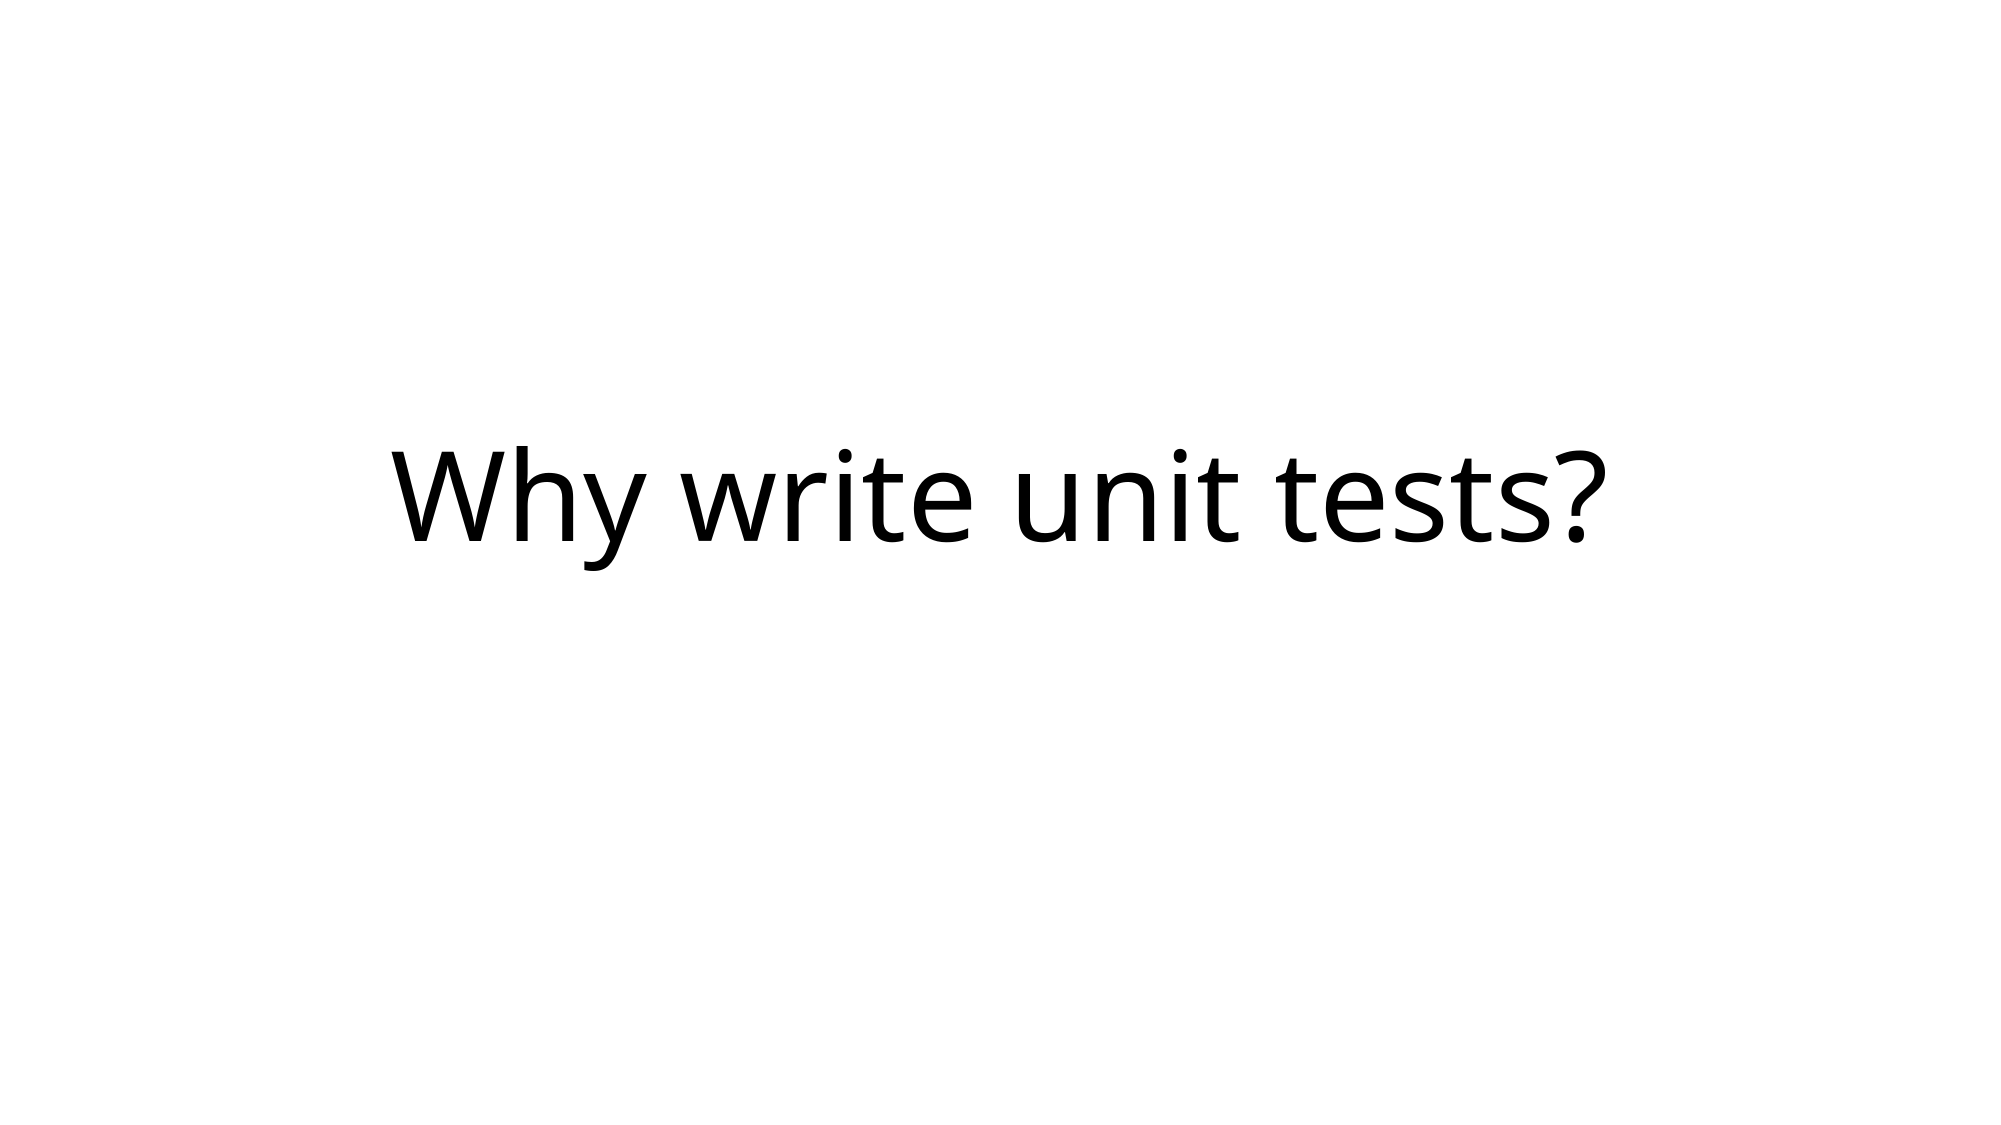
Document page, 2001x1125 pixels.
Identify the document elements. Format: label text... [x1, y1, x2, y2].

title Why write unit tests? [249, 184, 1750, 576]
